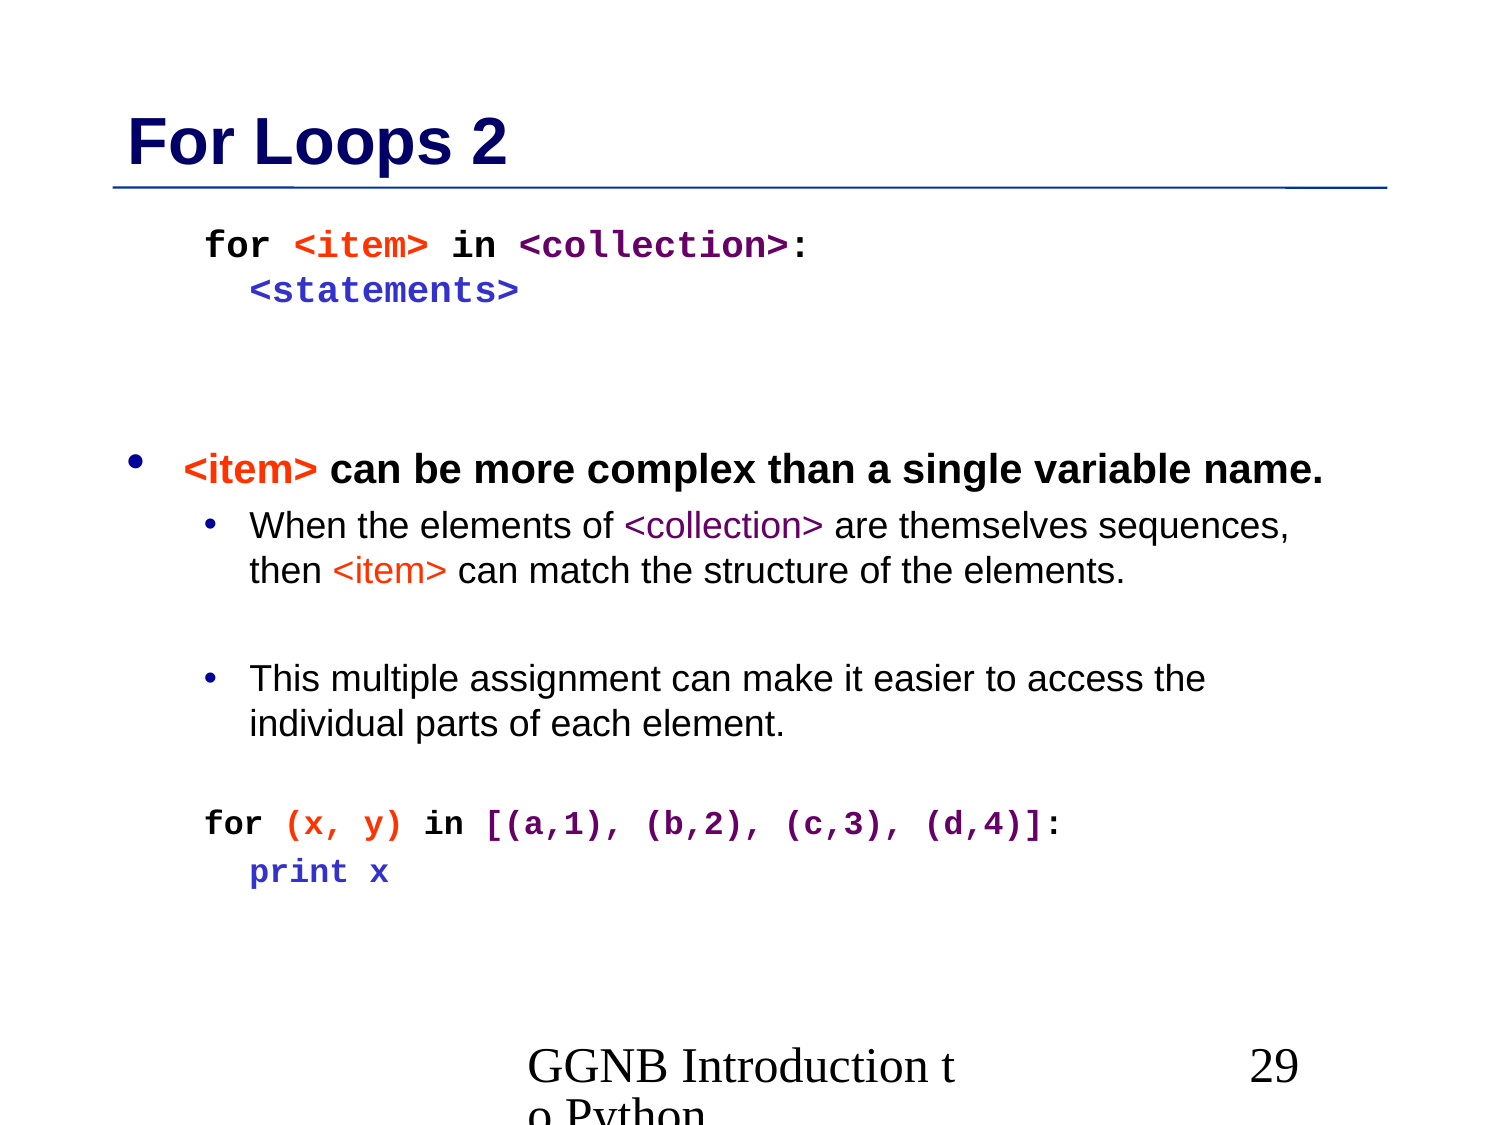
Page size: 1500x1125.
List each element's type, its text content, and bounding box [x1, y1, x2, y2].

title For Loops 2 [112, 89, 1388, 185]
list for <item> in <collection>: <statements> <item> can be more complex than a single variable name. When the elements of <collection> are themselves sequences, then <item> can match the structure of the elements. This multiple assignment can make it easier to access the individual parts of each element. for (x, y) in [(a,1), (b,2), (c,3), (d,4)]: print x [112, 212, 1388, 963]
